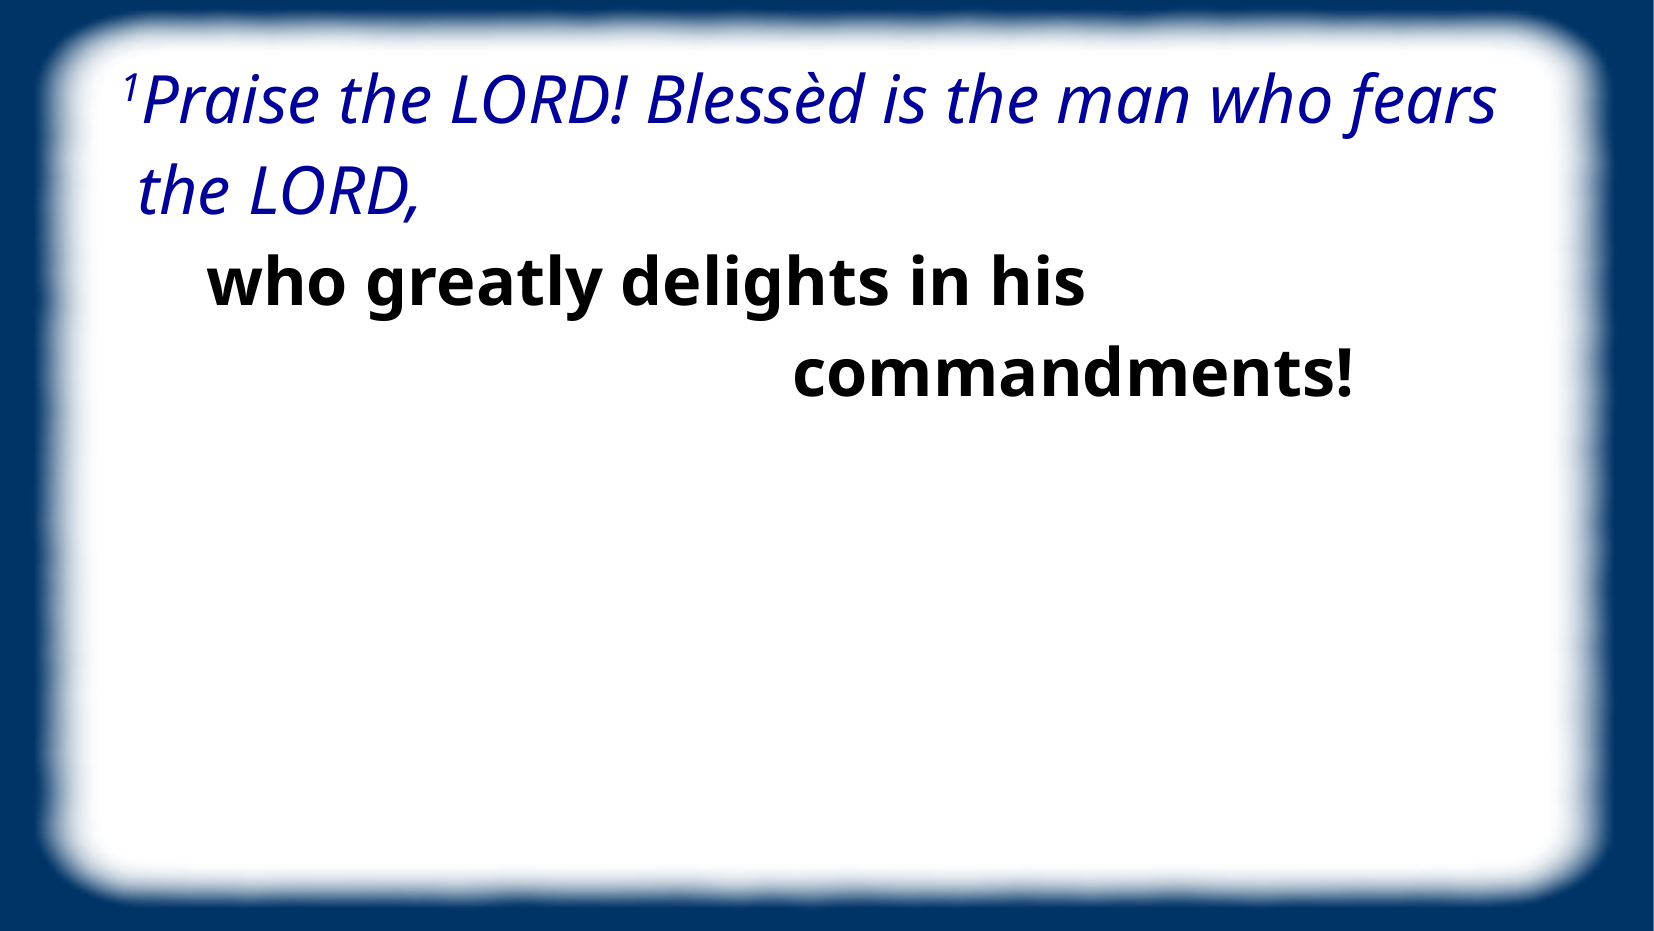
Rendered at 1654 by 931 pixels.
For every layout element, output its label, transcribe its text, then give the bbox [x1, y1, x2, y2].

picture [0, 0, 1654, 931]
text_box 1Praise the LORD! Blessèd is the man who fears the LORD, who greatly delights in his commandments! [105, 45, 1546, 415]
